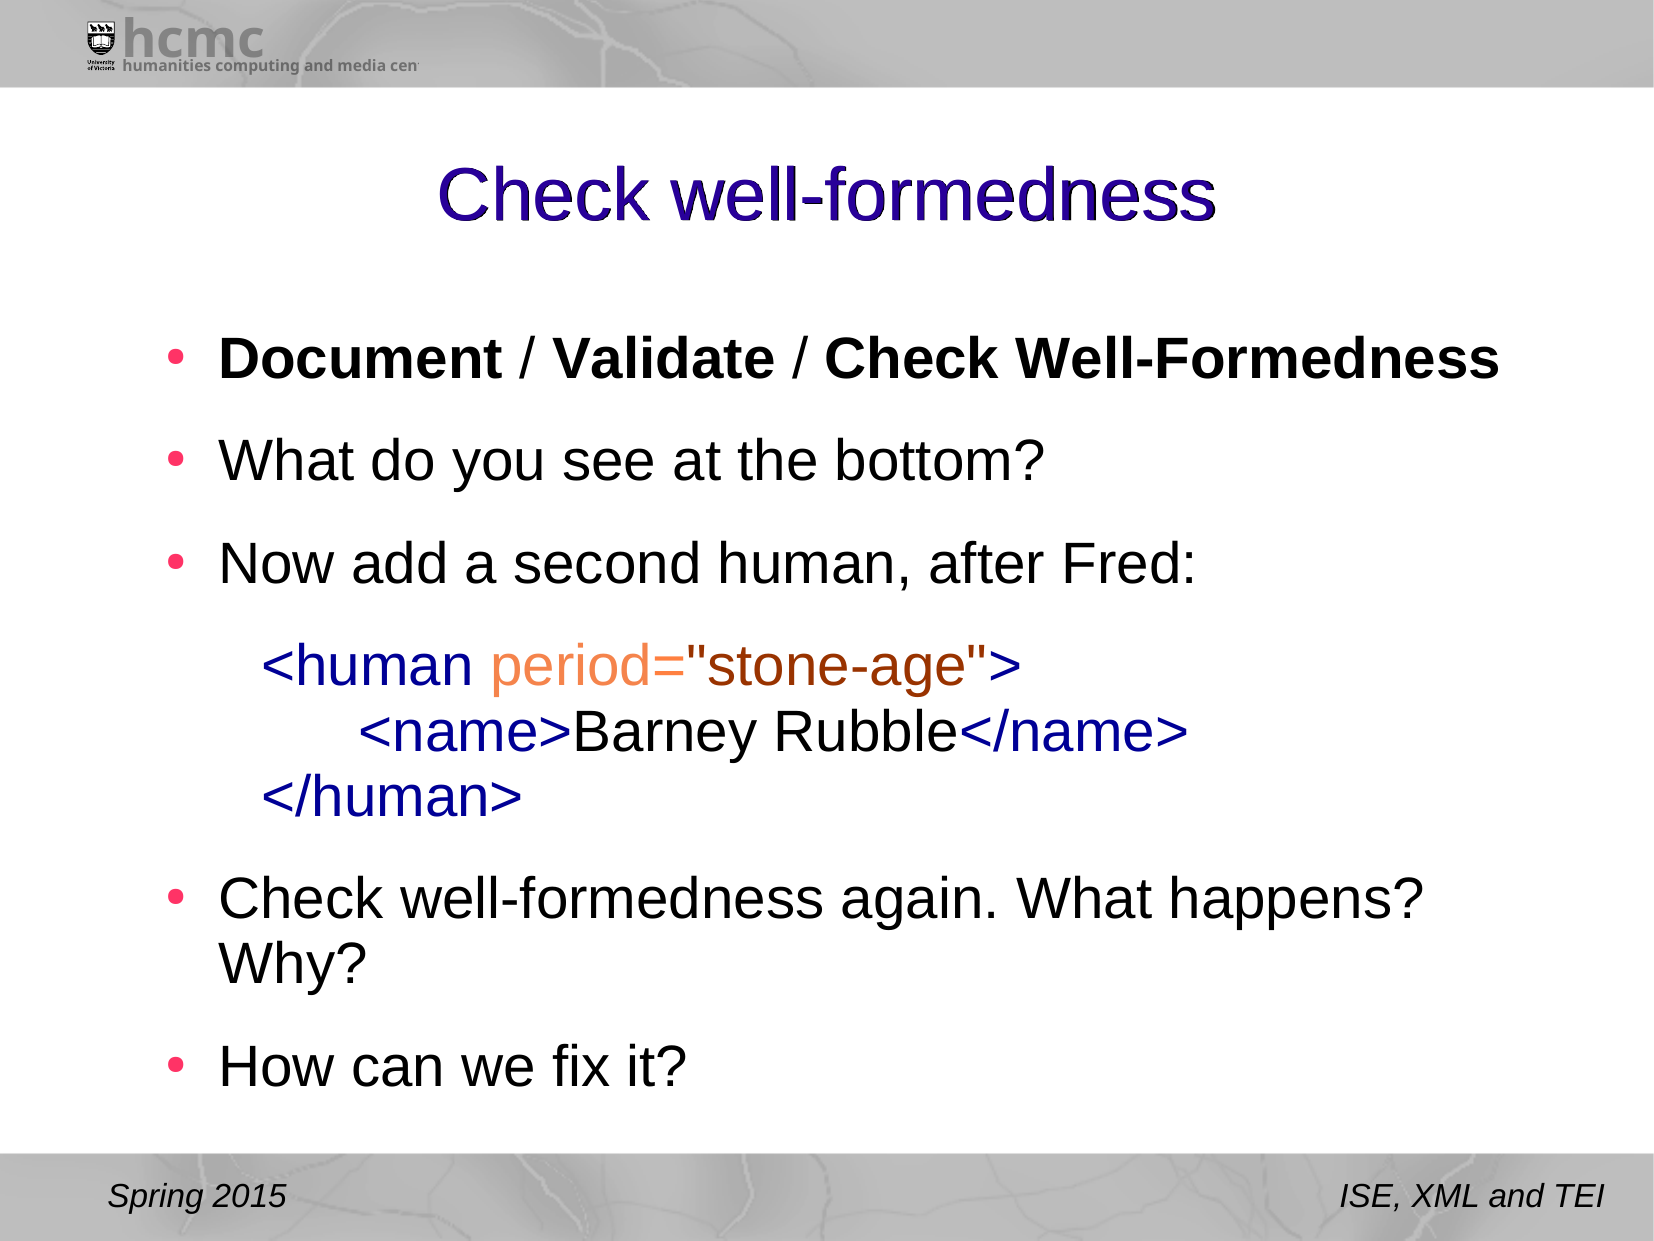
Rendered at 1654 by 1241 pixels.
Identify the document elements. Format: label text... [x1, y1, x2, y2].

picture [0, 0, 1654, 1241]
list Document / Validate / Check Well-Formedness What do you see at the bottom? Now add a second human, after Fred: <human period="stone-age"> <name>Barney Rubble</name> </human> Check well-formedness again. What happens? Why? How can we fix it? [147, 325, 1506, 1204]
title Check well-formedness [118, 90, 1536, 298]
